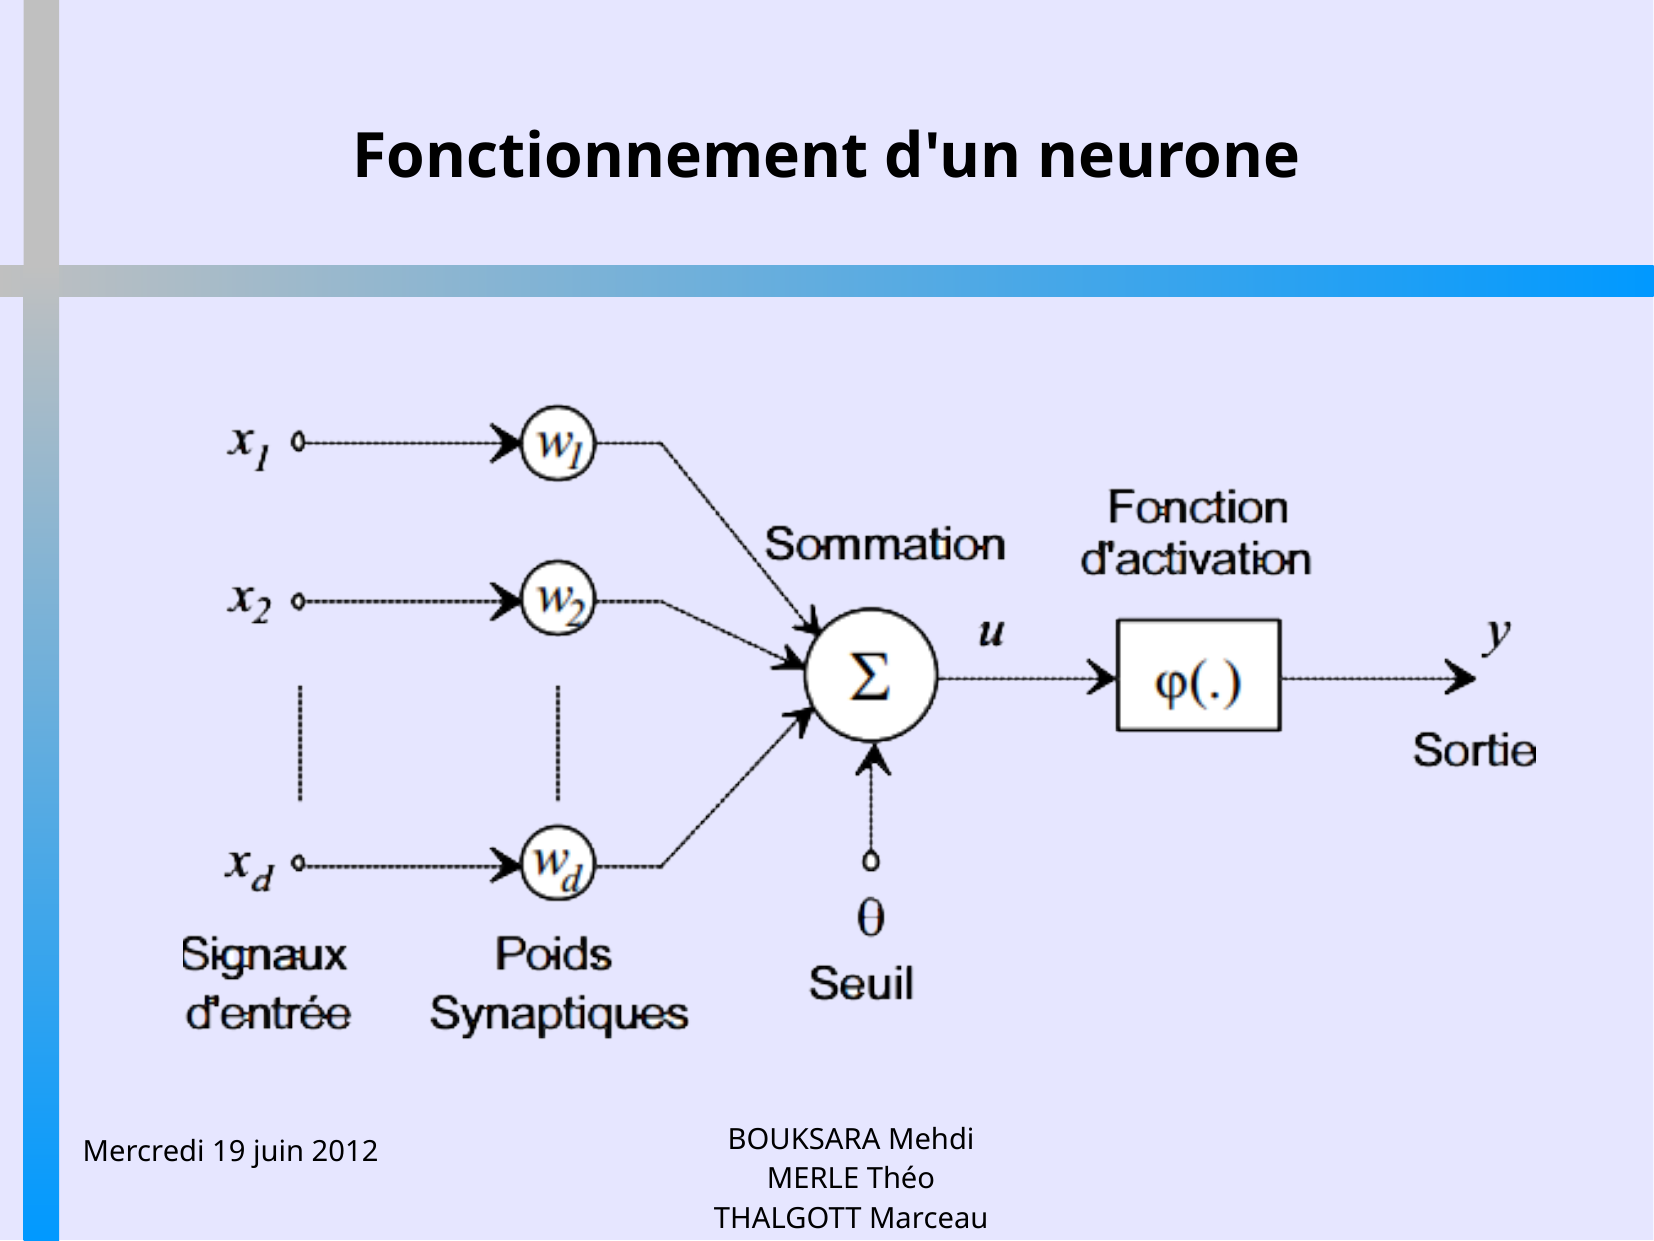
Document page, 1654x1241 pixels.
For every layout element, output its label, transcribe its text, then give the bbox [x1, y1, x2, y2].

picture [183, 401, 1536, 1042]
title Fonctionnement d'un neurone [82, 49, 1571, 257]
